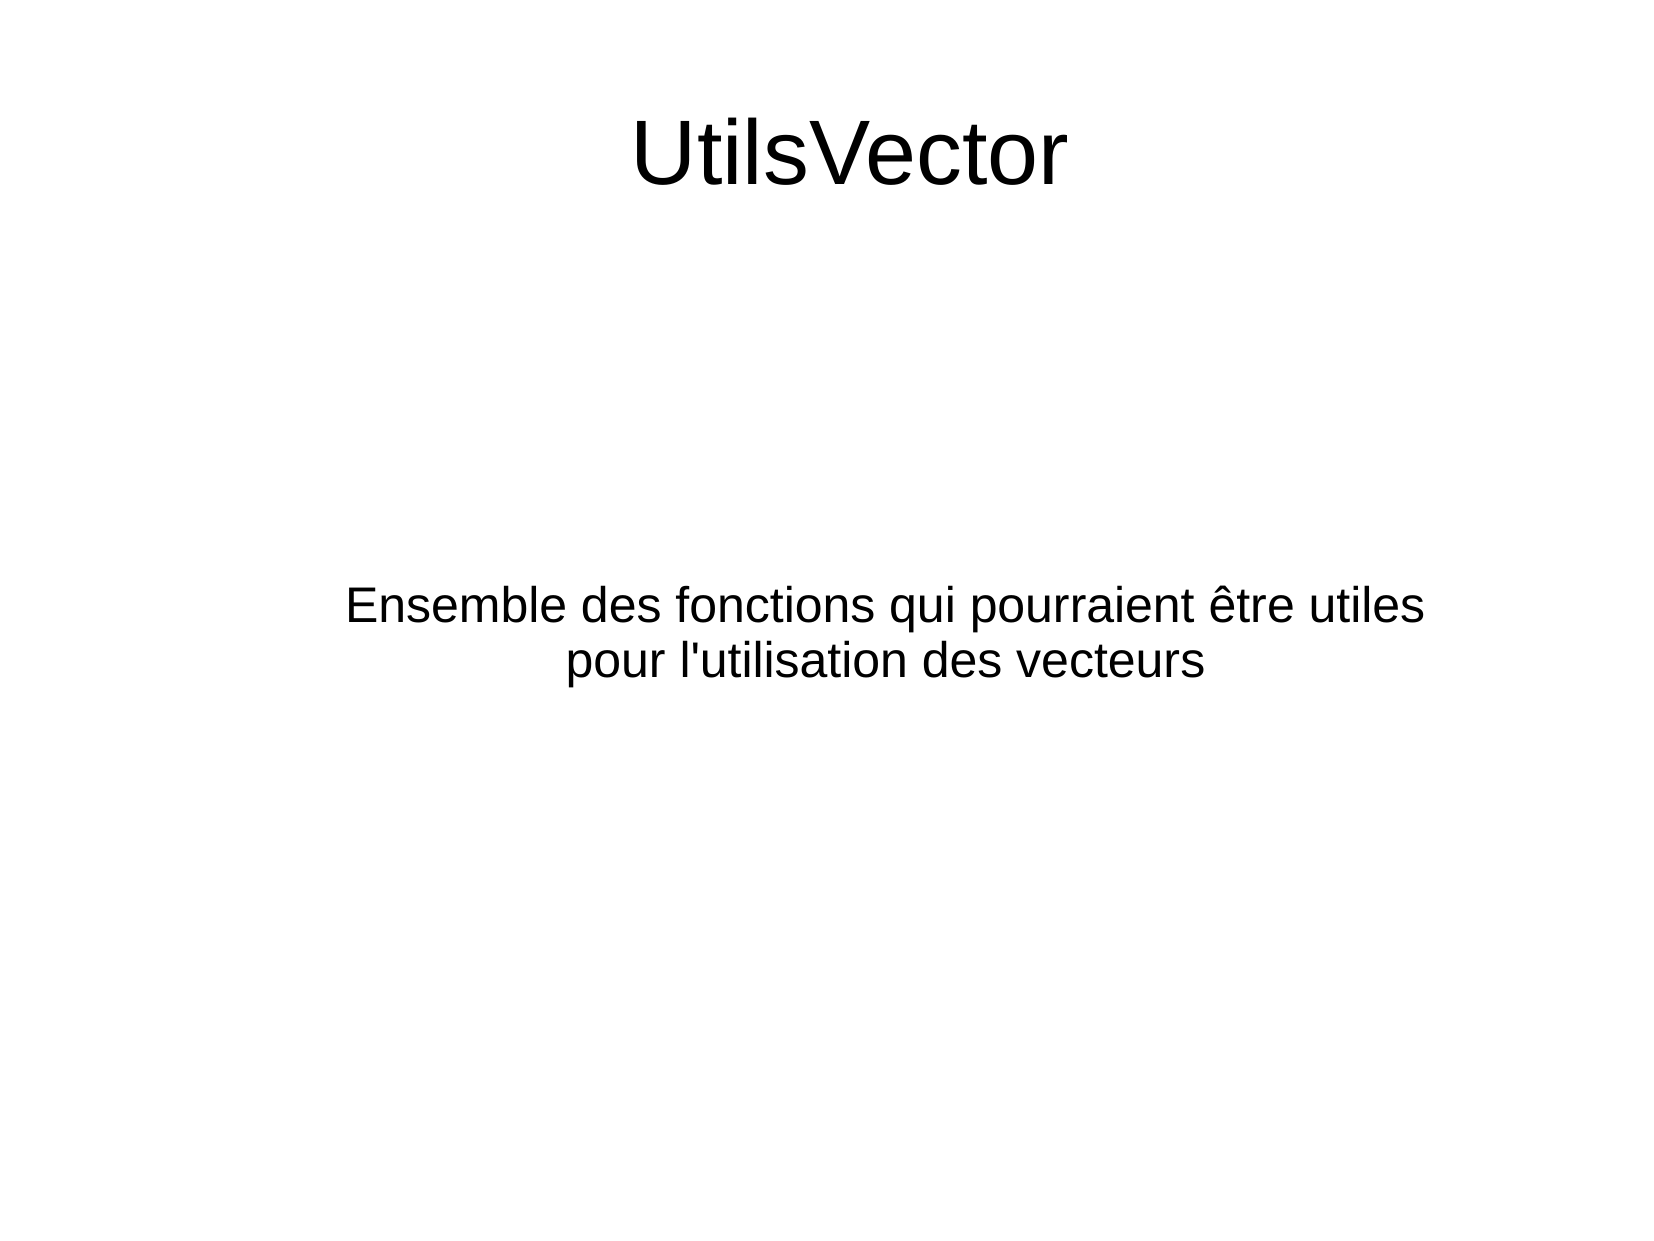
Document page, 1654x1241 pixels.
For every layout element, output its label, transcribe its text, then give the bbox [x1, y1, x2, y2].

title UtilsVector [82, 49, 1619, 257]
text_box Ensemble des fonctions qui pourraient être utiles pour l'utilisation des vecteurs [295, 569, 1441, 697]
